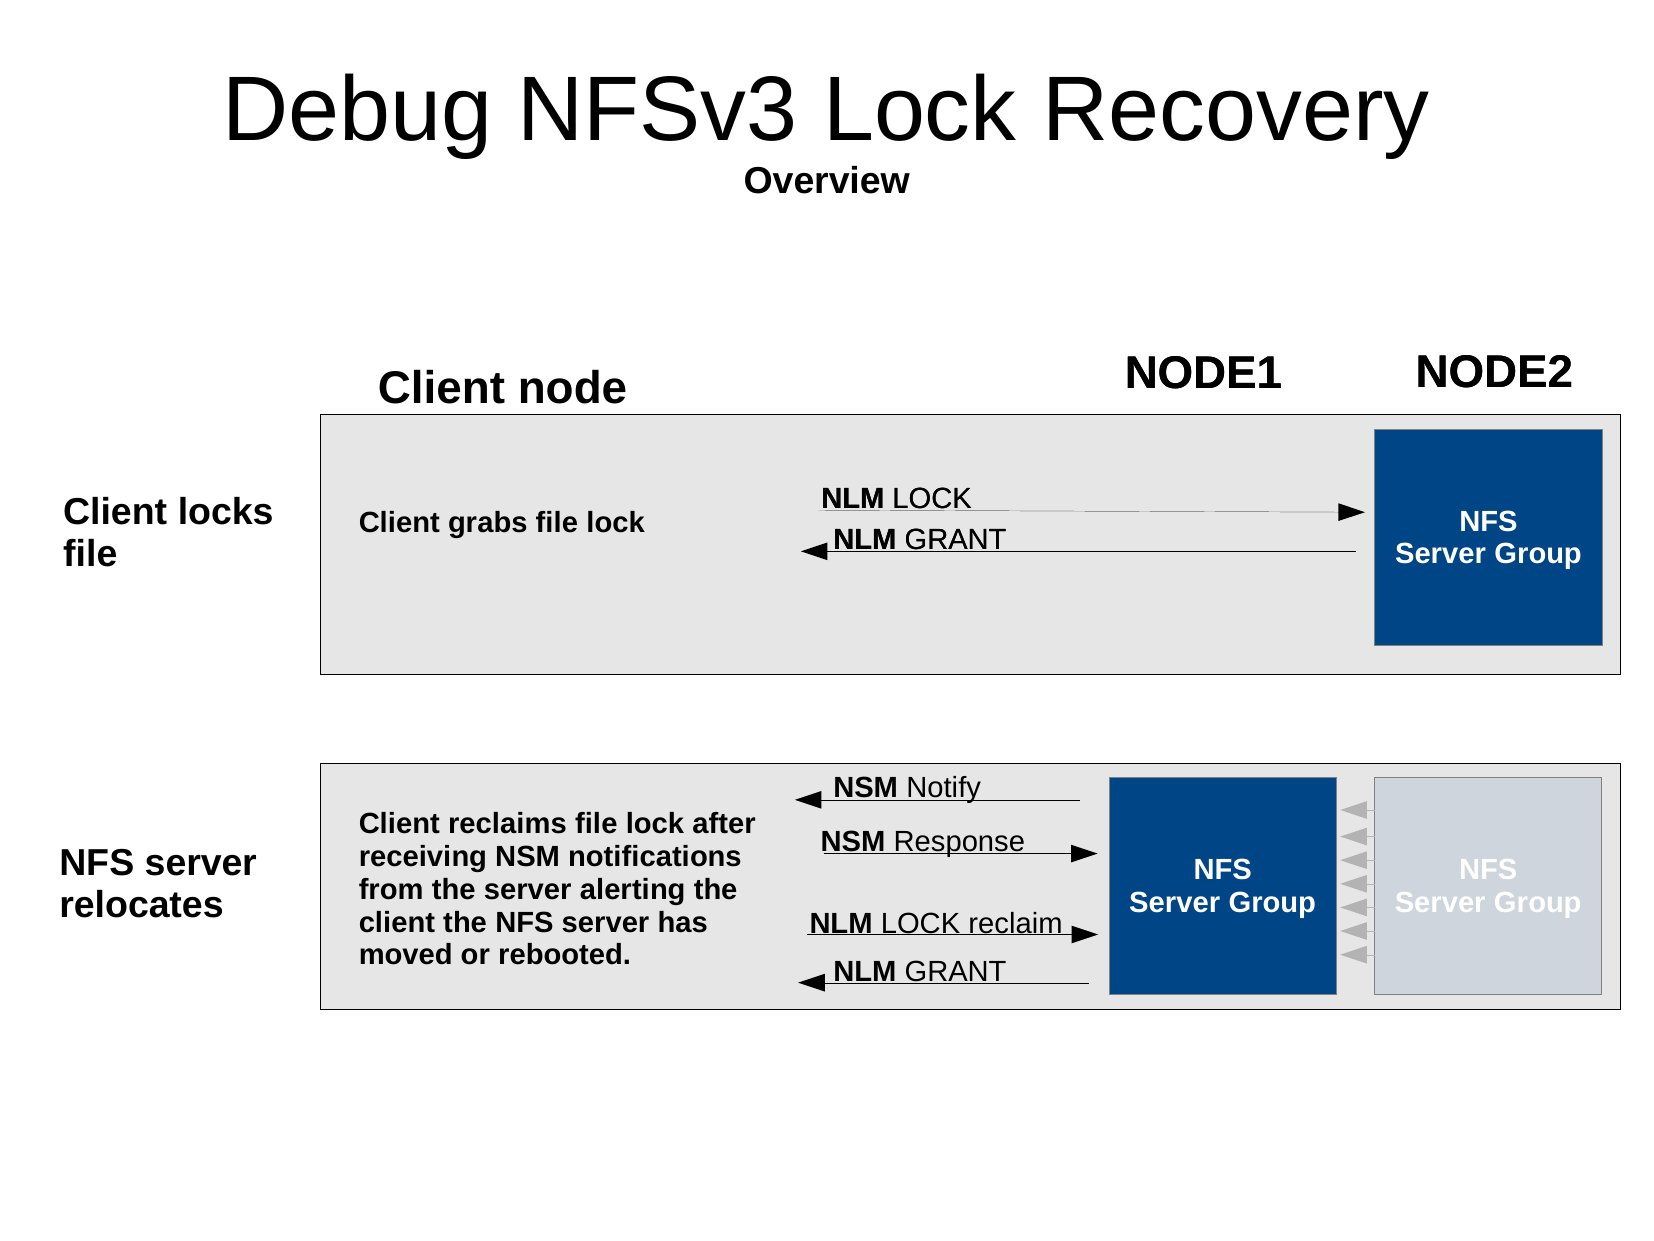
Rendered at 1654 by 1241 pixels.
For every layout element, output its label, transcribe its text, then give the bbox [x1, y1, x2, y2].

text_box NODE2 [1400, 338, 1596, 421]
text_box NLM GRANT [818, 552, 1035, 564]
text_box NLM LOCK reclaim [794, 899, 1129, 948]
text_box NFS Server Group [1374, 429, 1603, 646]
text_box NODE1 [1110, 339, 1310, 422]
text_box [50, 414, 1621, 675]
text_box NLM GRANT [818, 984, 1066, 995]
text_box NFS Server Group [1374, 777, 1602, 995]
text_box NFS server relocates [44, 834, 343, 933]
text_box Client reclaims file lock after receiving NSM notifications from the server alerting the client the NFS server has moved or rebooted. [343, 799, 779, 979]
title Debug NFSv3 Lock Recovery Overview [82, 49, 1571, 211]
text_box [320, 763, 1621, 1010]
text_box NSM Response [805, 817, 1073, 865]
text_box NLM GRANT [818, 516, 1035, 551]
text_box Client locks file [48, 482, 309, 582]
text_box NFS Server Group [1109, 777, 1337, 995]
text_box NSM Notify [818, 764, 1081, 812]
text_box Client node [299, 354, 787, 421]
text_box Client grabs file lock [343, 498, 779, 547]
text_box NLM LOCK [806, 474, 1002, 523]
text_box NLM GRANT [818, 947, 1066, 983]
